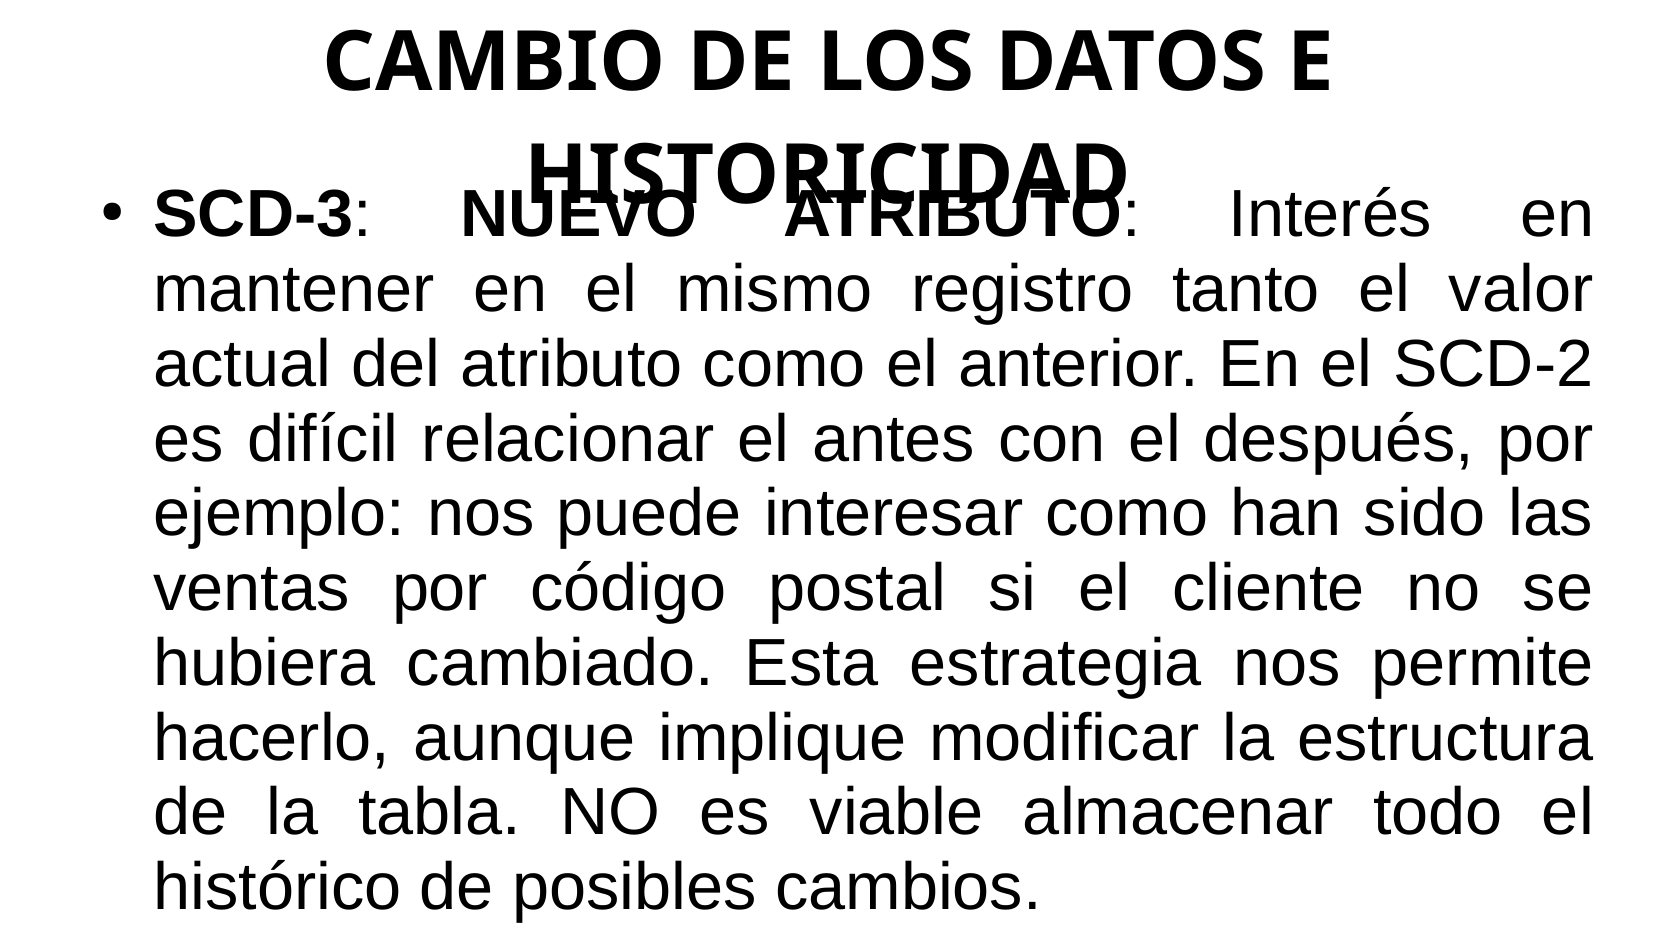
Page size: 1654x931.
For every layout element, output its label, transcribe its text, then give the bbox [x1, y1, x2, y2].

title CAMBIO DE LOS DATOS E HISTORICIDAD [10, 14, 1647, 215]
list SCD-3: NUEVO ATRIBUTO: Interés en mantener en el mismo registro tanto el valor actual del atributo como el anterior. En el SCD-2 es difícil relacionar el antes con el después, por ejemplo: nos puede interesar como han sido las ventas por código postal si el cliente no se hubiera cambiado. Esta estrategia nos permite hacerlo, aunque implique modificar la estructura de la tabla. NO es viable almacenar todo el histórico de posibles cambios. [82, 215, 1595, 931]
